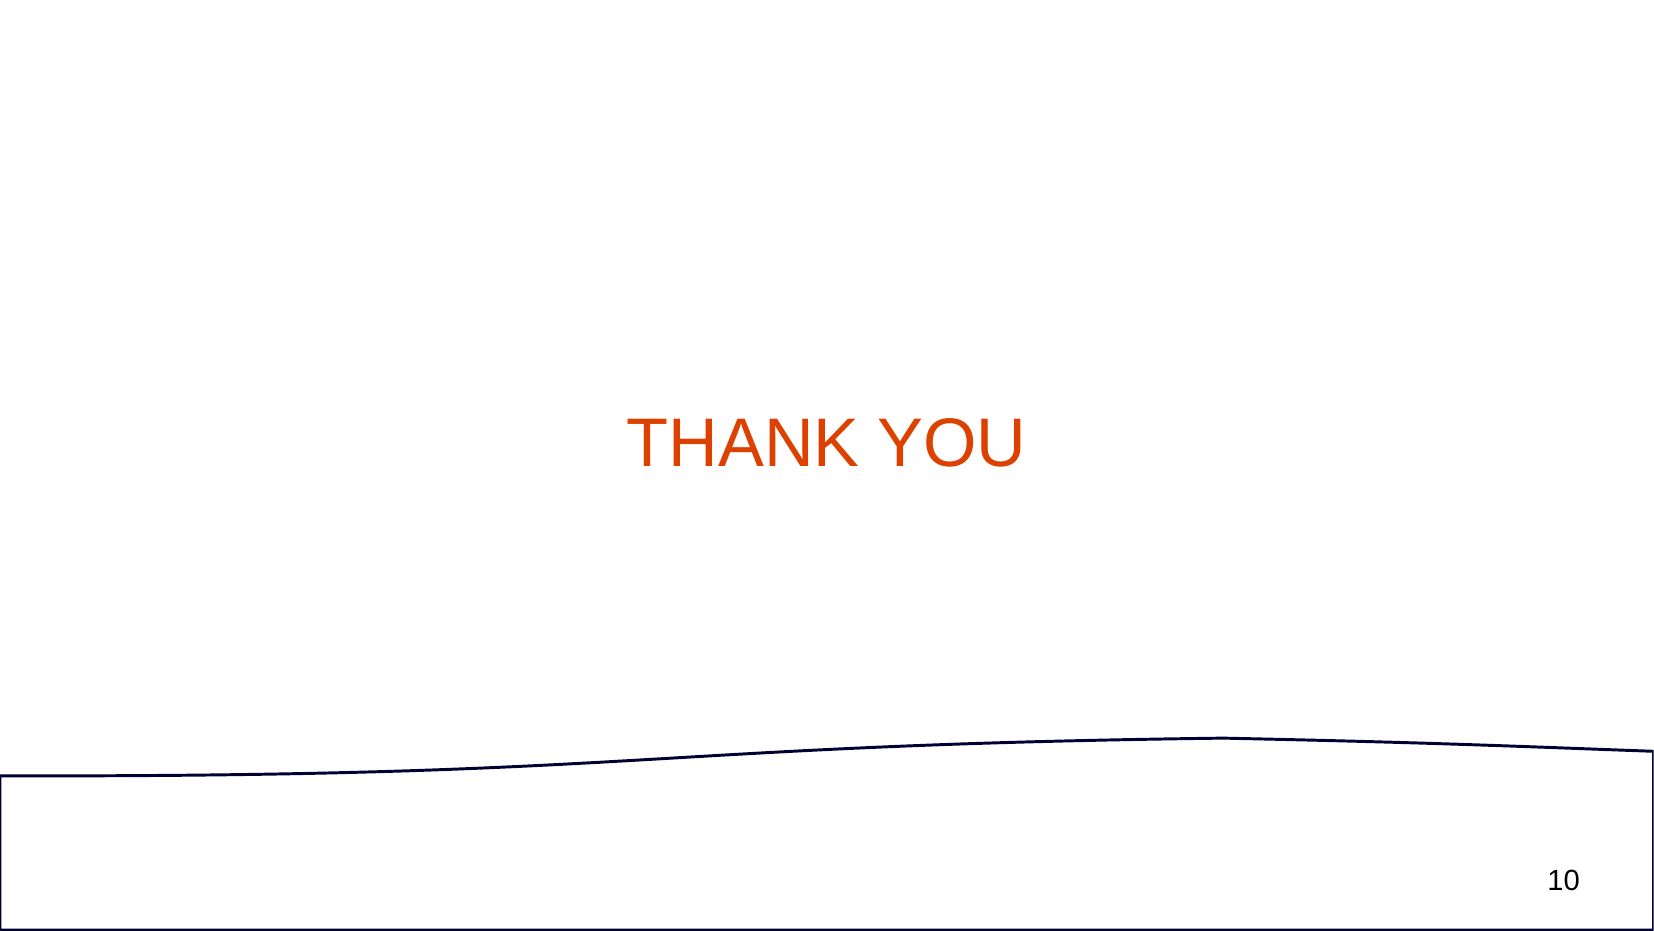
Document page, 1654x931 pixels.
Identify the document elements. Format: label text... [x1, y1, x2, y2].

title THANK YOU [88, 206, 1565, 680]
